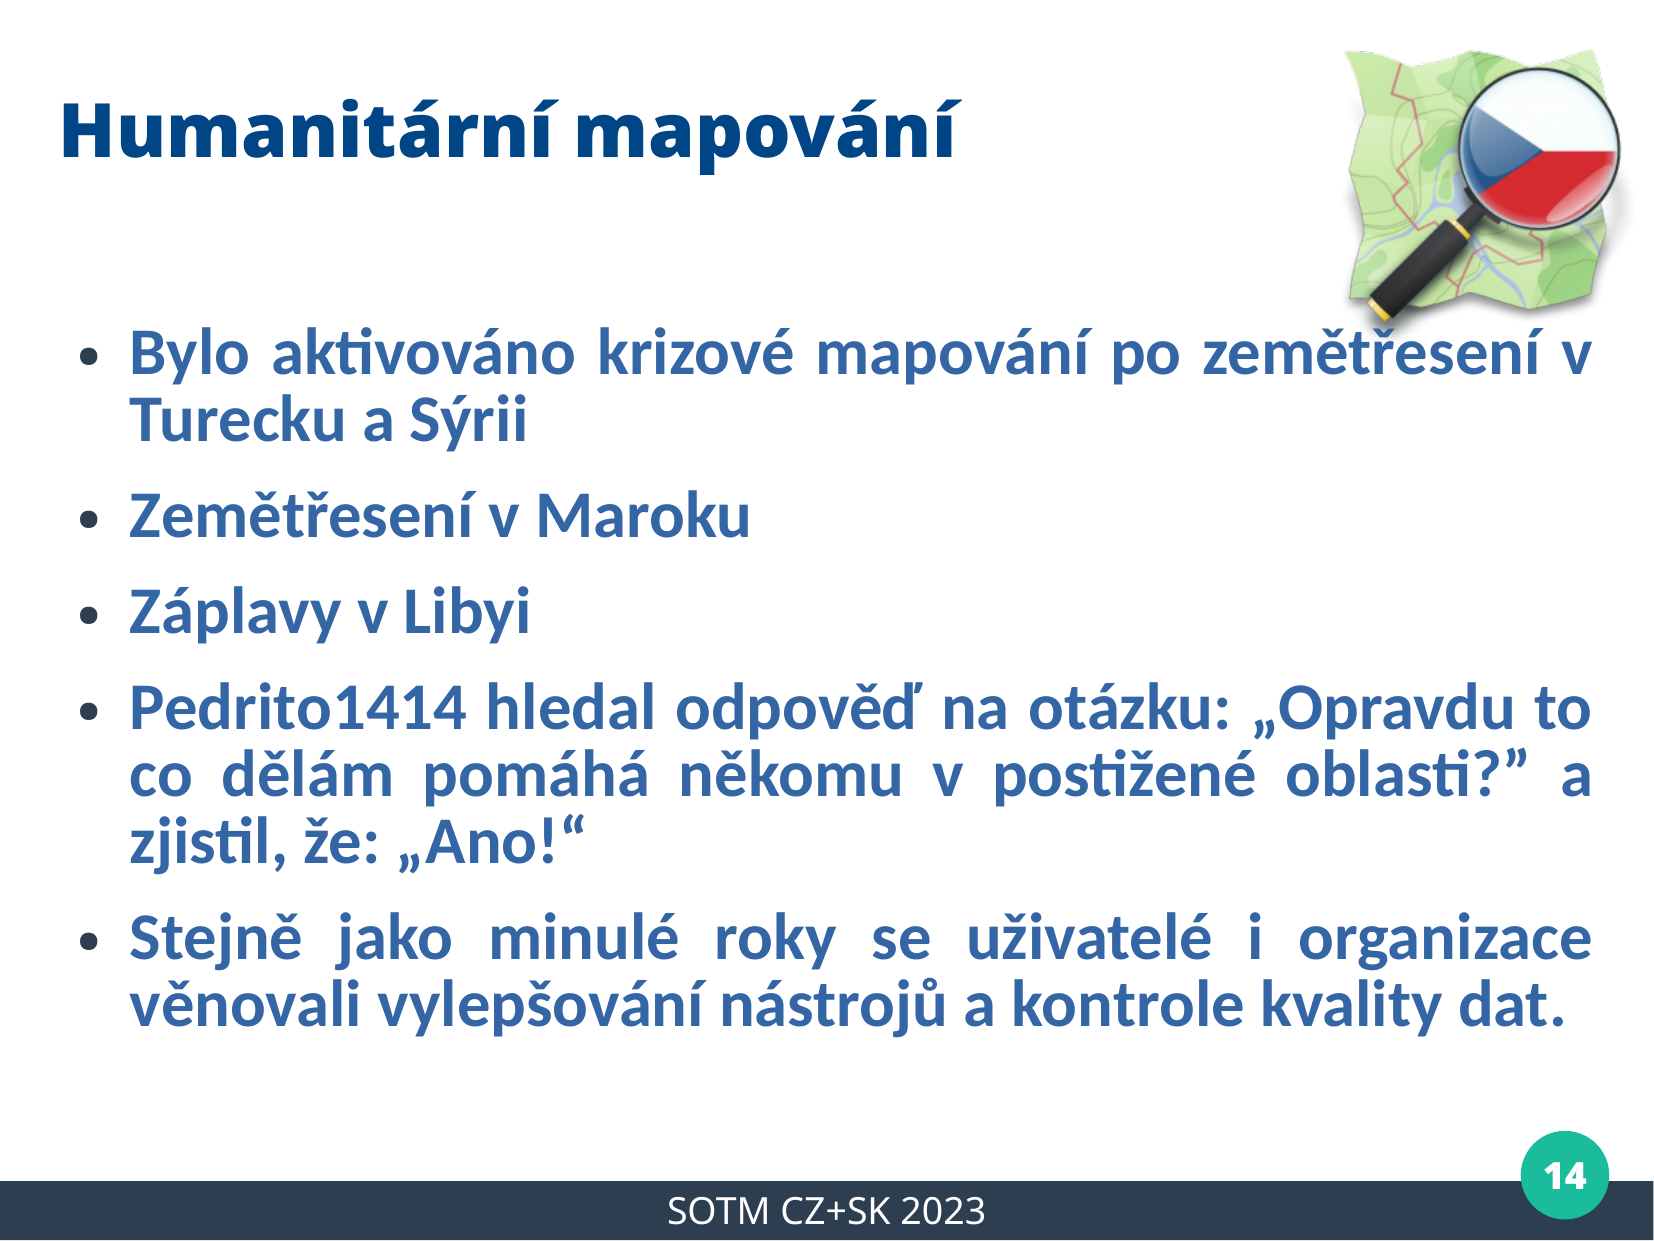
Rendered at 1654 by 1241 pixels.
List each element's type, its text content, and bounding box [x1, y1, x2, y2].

title Humanitární mapování [59, 49, 1347, 207]
list Bylo aktivováno krizové mapování po zemětřesení v Turecku a Sýrii Zemětřesení v Maroku Záplavy v Libyi Pedrito1414 hledal odpověď na otázku: „Opravdu to co dělám pomáhá někomu v postižené oblasti?” a zjistil, že: „Ano!“ Stejně jako minulé roky se uživatelé i organizace věnovali vylepšování nástrojů a kontrole kvality dat. [59, 324, 1595, 1152]
picture [1334, 49, 1635, 350]
